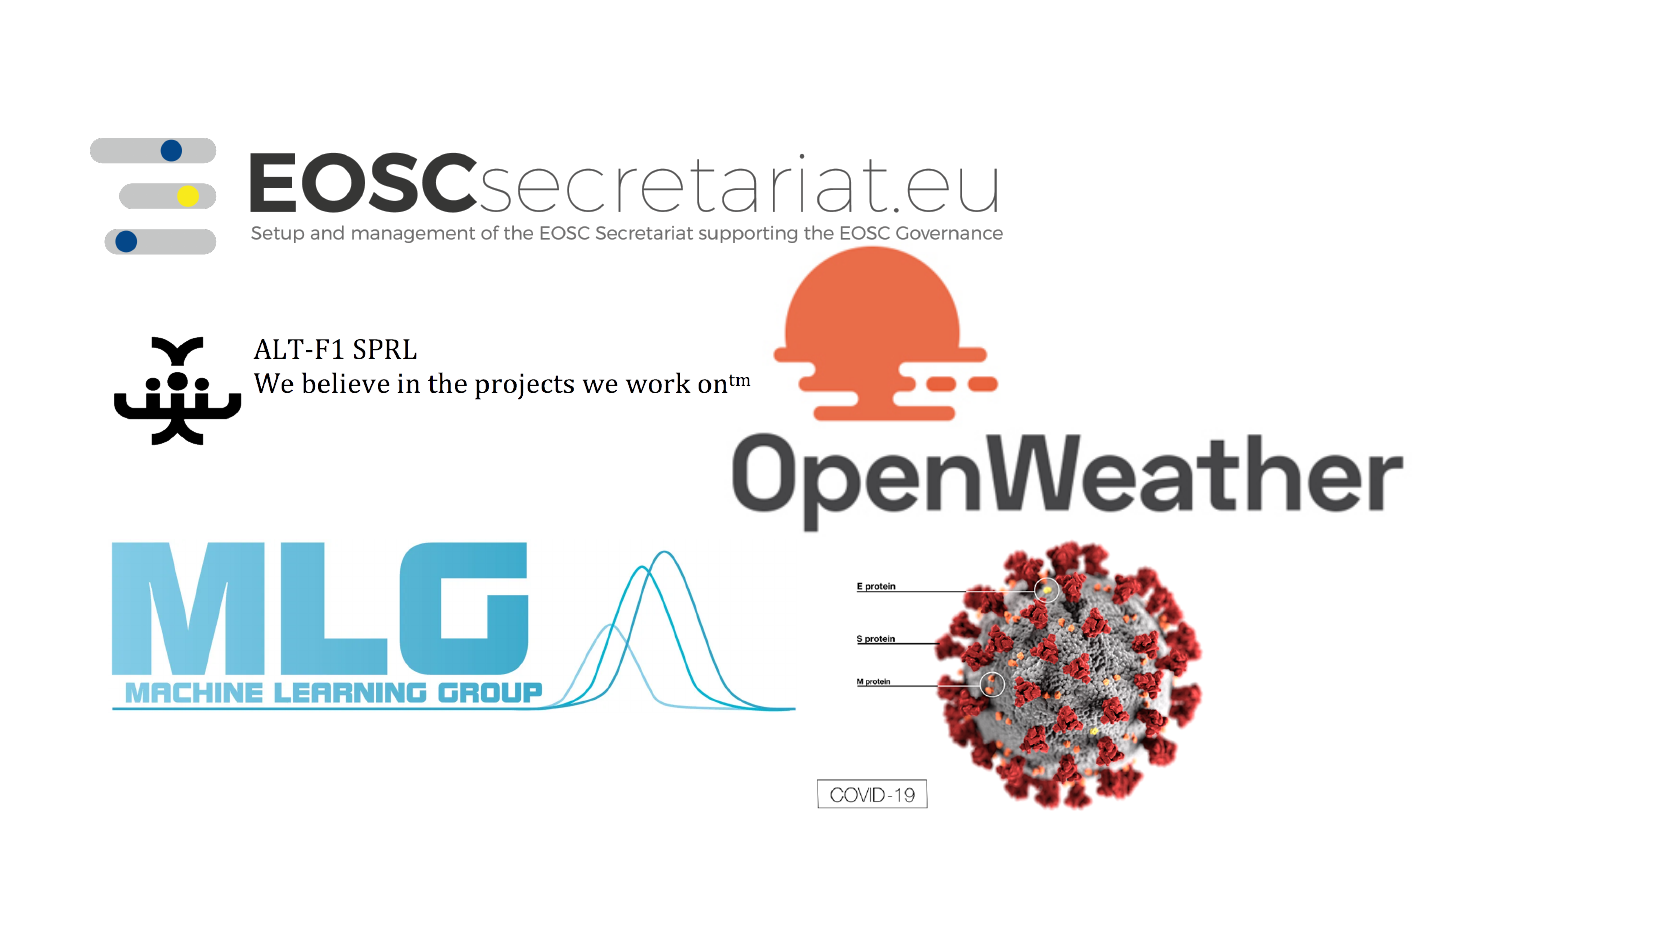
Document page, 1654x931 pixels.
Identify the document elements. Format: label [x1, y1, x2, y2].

picture [70, 104, 1538, 819]
